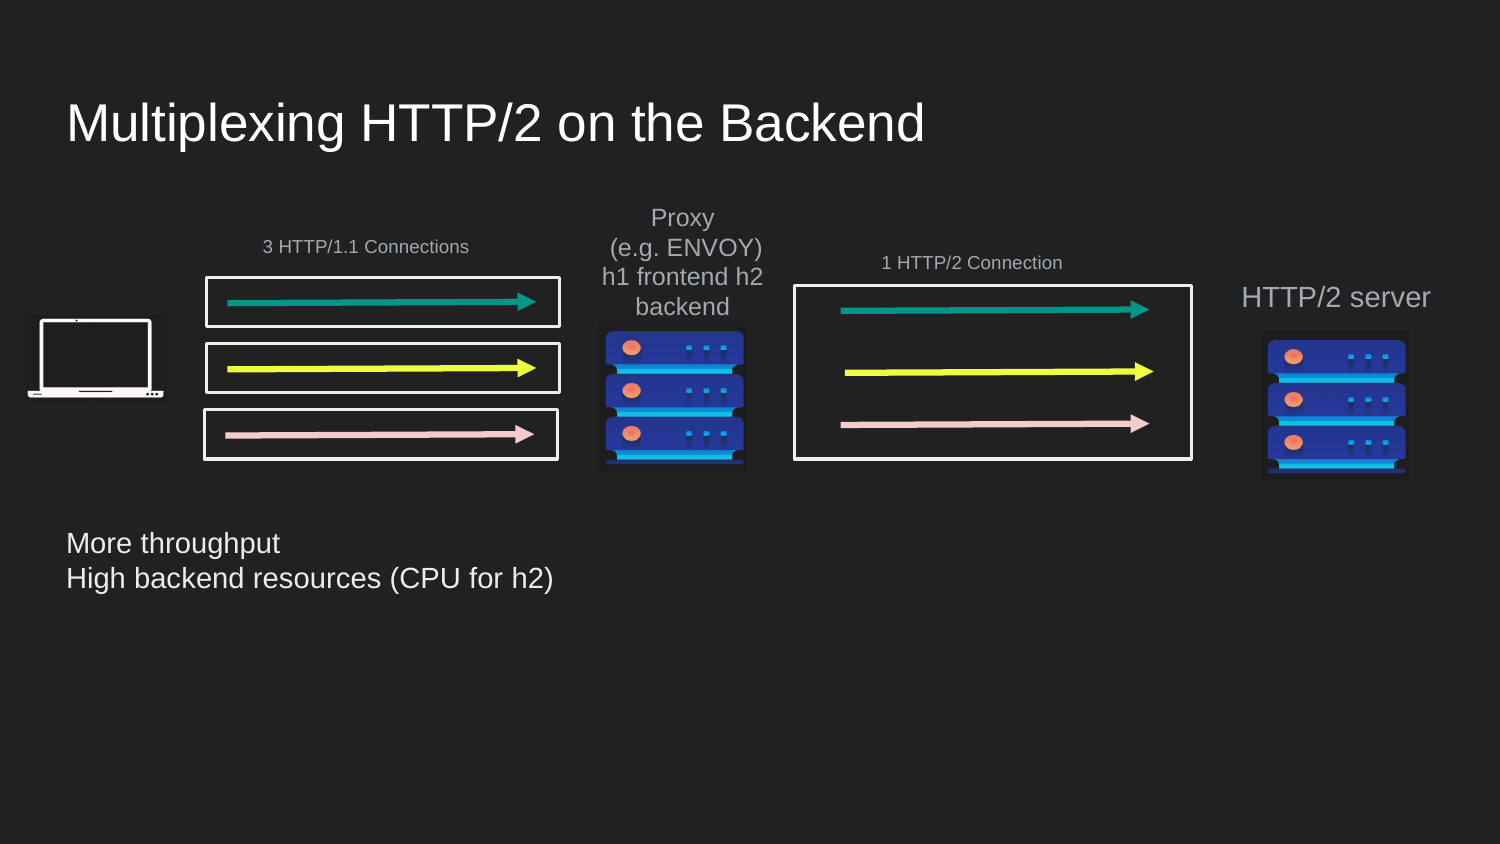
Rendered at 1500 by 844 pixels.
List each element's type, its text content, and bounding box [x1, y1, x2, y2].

text_box 1 HTTP/2 Connection [866, 235, 1137, 288]
picture [26, 315, 167, 401]
text_box 3 HTTP/1.1 Connections [247, 220, 519, 273]
text_box HTTP/2 server [1226, 263, 1480, 329]
text_box More throughput High backend resources (CPU for h2) [51, 509, 594, 610]
picture [599, 336, 747, 473]
title Multiplexing HTTP/2 on the Backend [51, 72, 1449, 167]
text_box Proxy (e.g. ENVOY) h1 frontend h2 backend [553, 186, 813, 336]
picture [1261, 331, 1410, 482]
